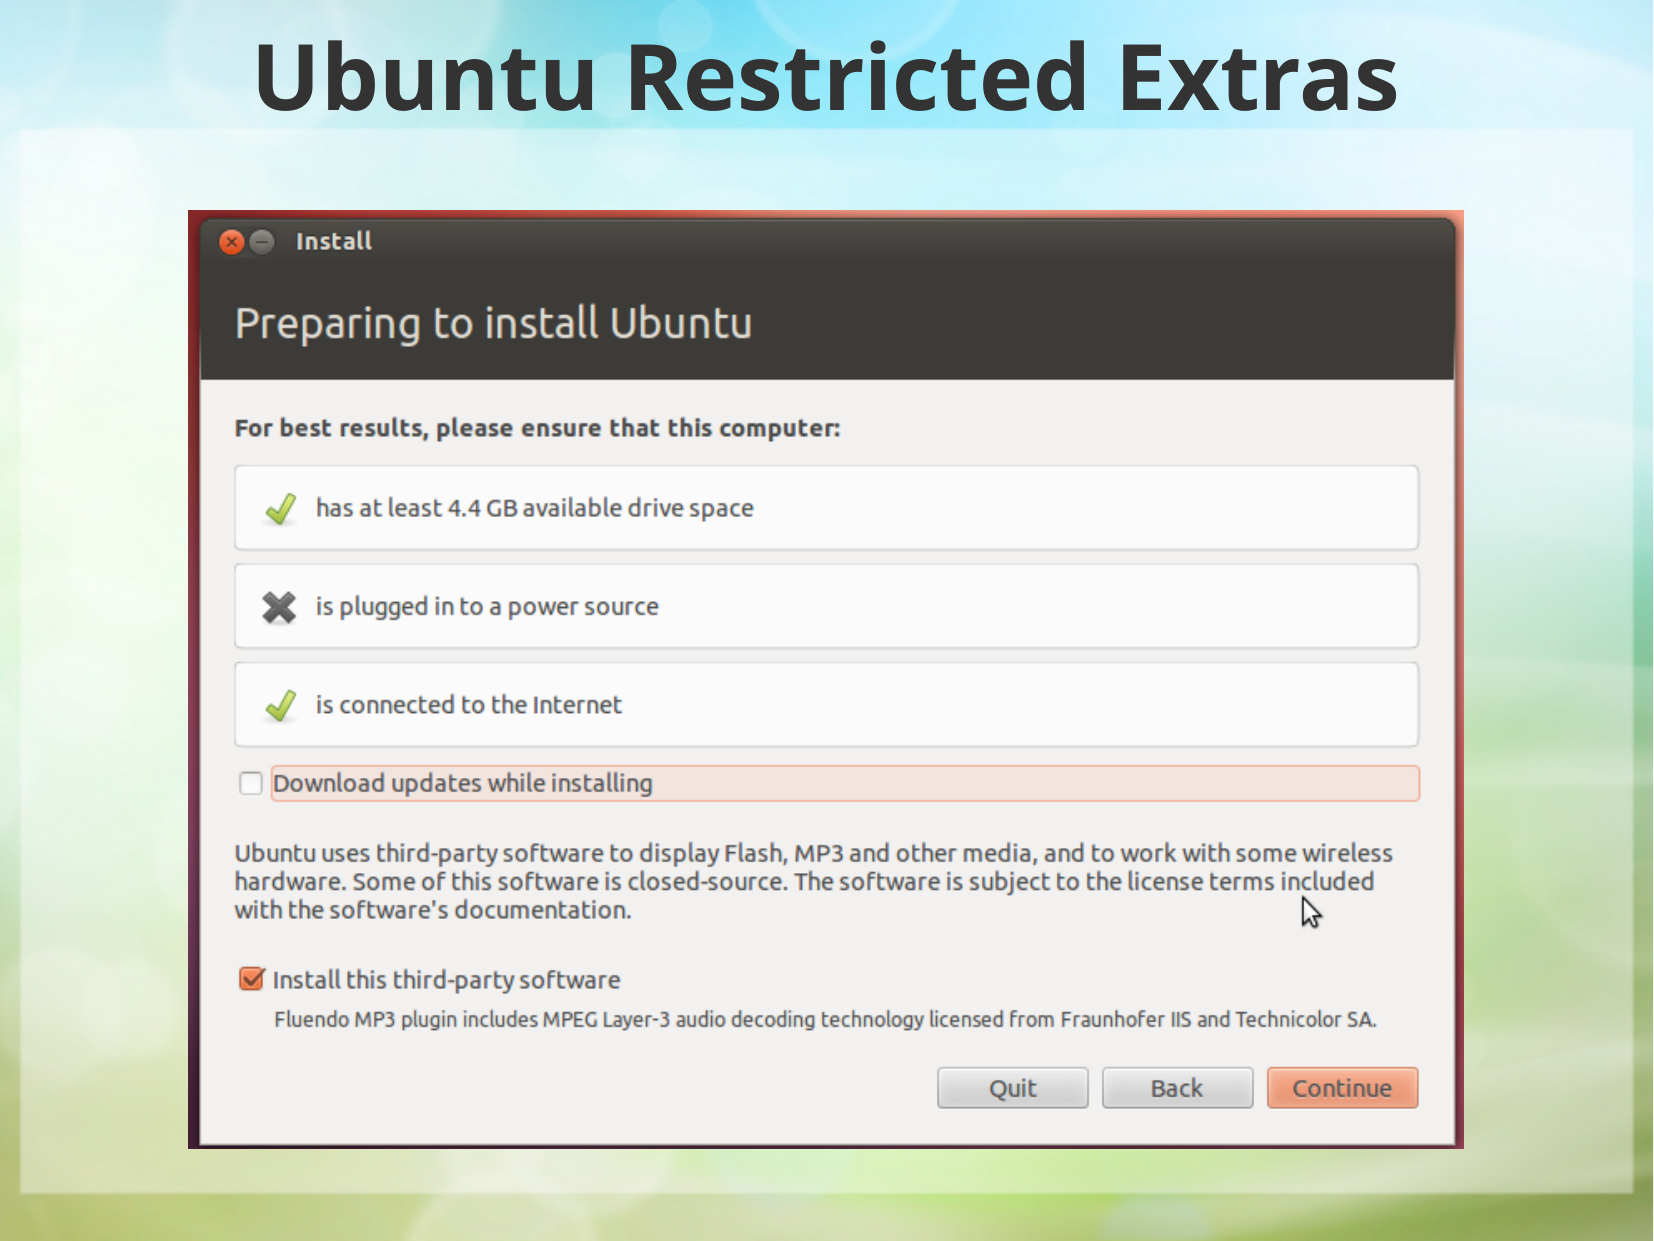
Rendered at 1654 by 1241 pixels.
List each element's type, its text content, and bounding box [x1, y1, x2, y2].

picture [0, 0, 1654, 1241]
title Ubuntu Restricted Extras [82, 0, 1571, 151]
